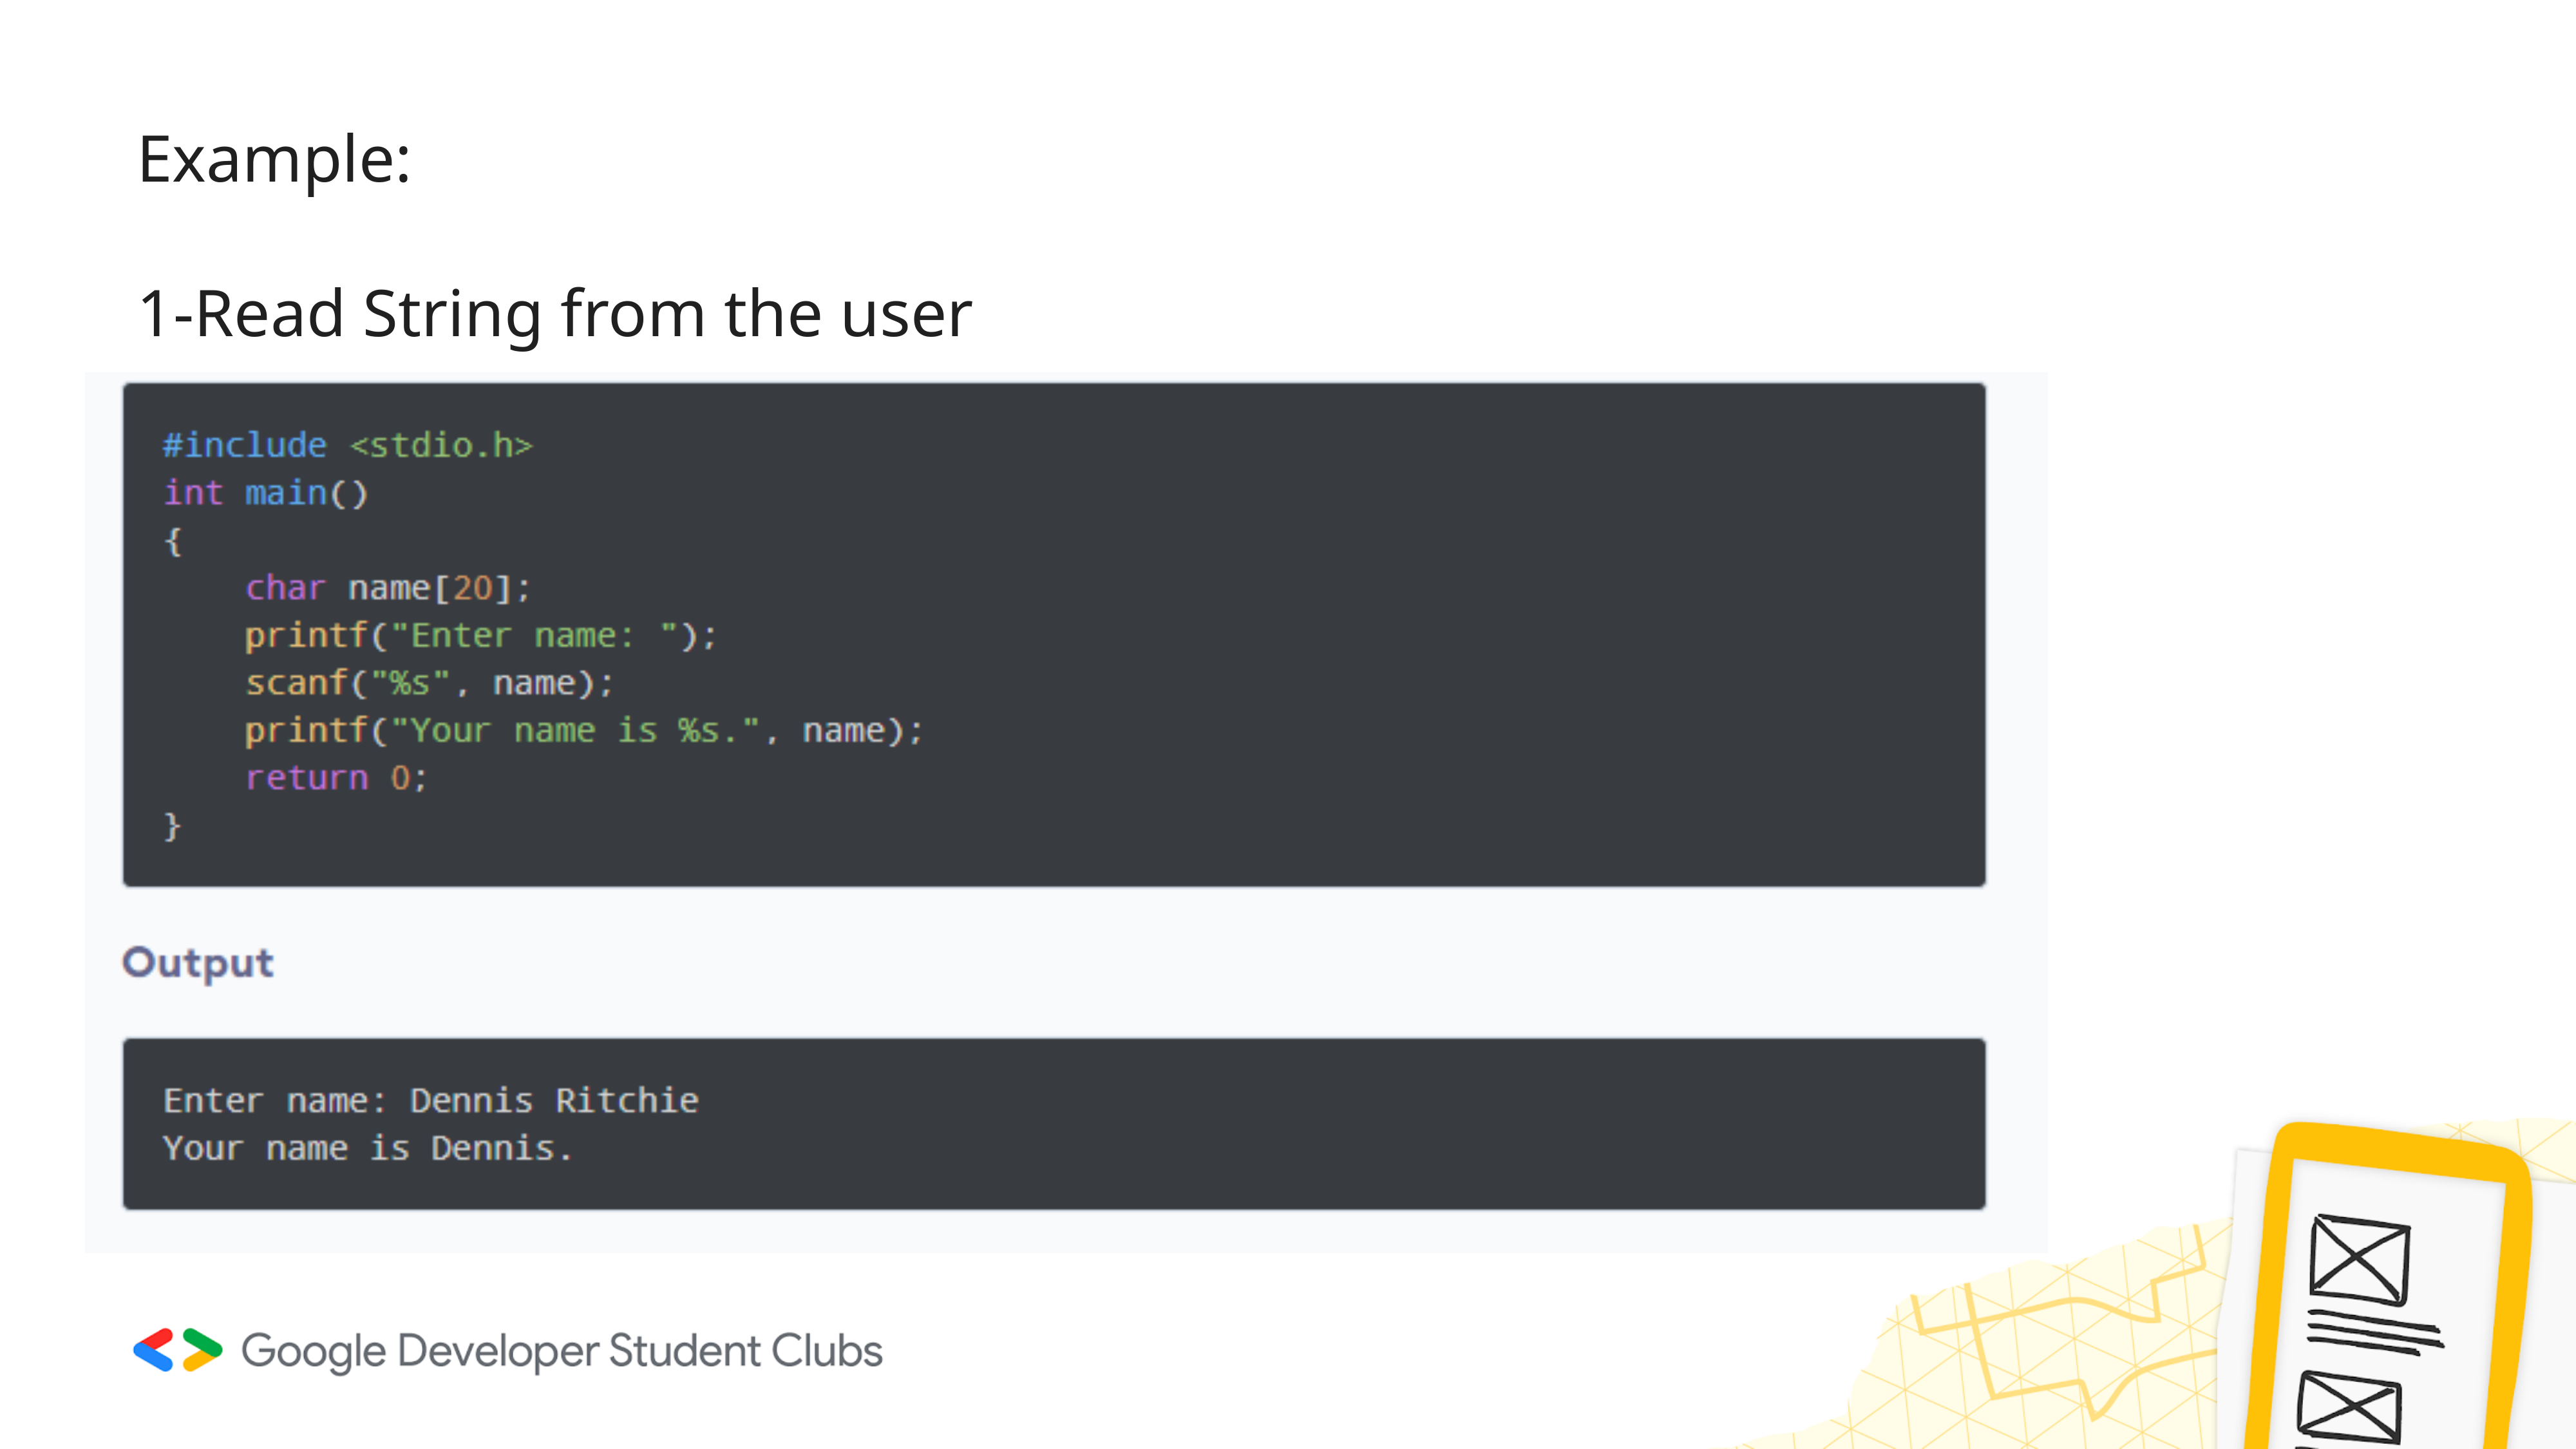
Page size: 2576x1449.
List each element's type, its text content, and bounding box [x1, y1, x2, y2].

picture [0, 0, 2576, 1449]
list Example: 1-Read String from the user [127, 108, 2441, 596]
